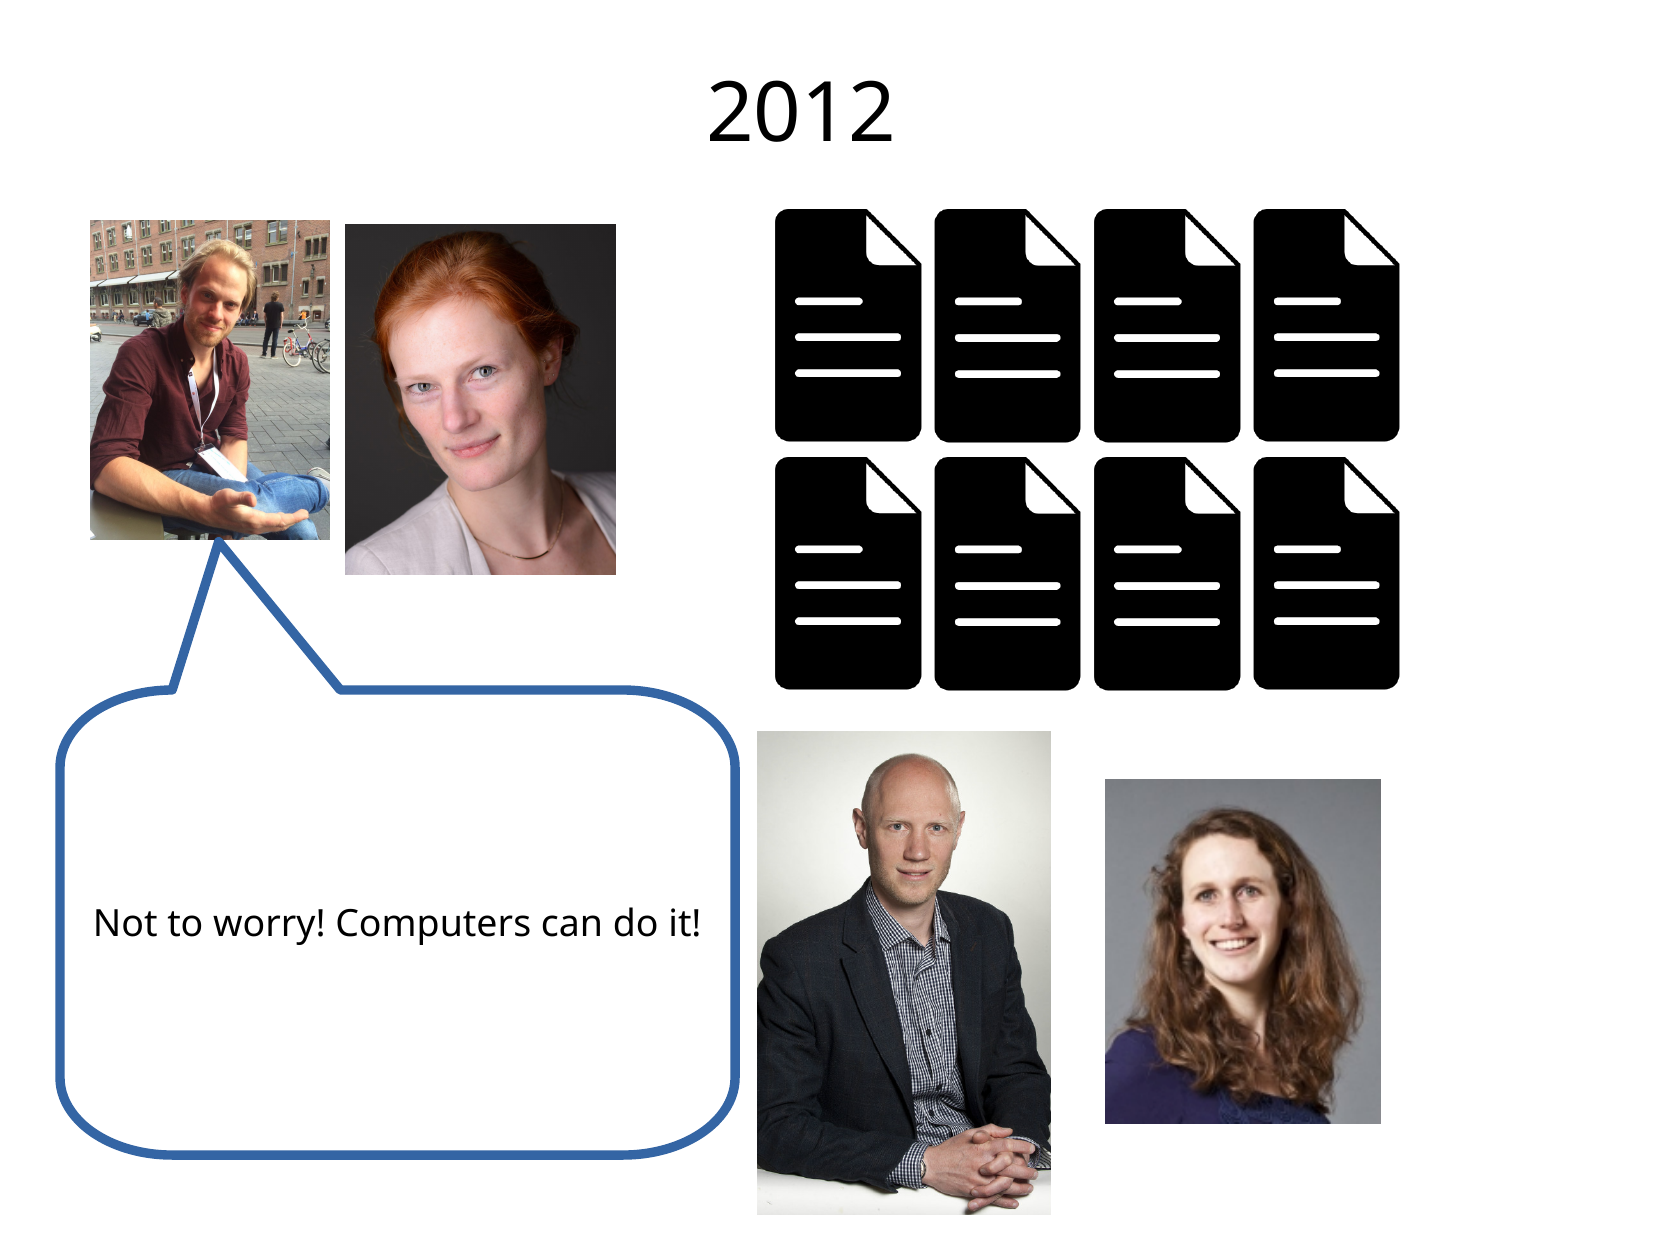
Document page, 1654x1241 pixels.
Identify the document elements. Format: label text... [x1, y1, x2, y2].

picture [751, 196, 1411, 699]
picture [90, 220, 330, 541]
text_box Not to worry! Computers can do it! [60, 541, 736, 1156]
picture [757, 731, 1051, 1216]
text_box 2012 [380, 45, 1221, 161]
picture [345, 224, 616, 575]
picture [1105, 779, 1381, 1124]
